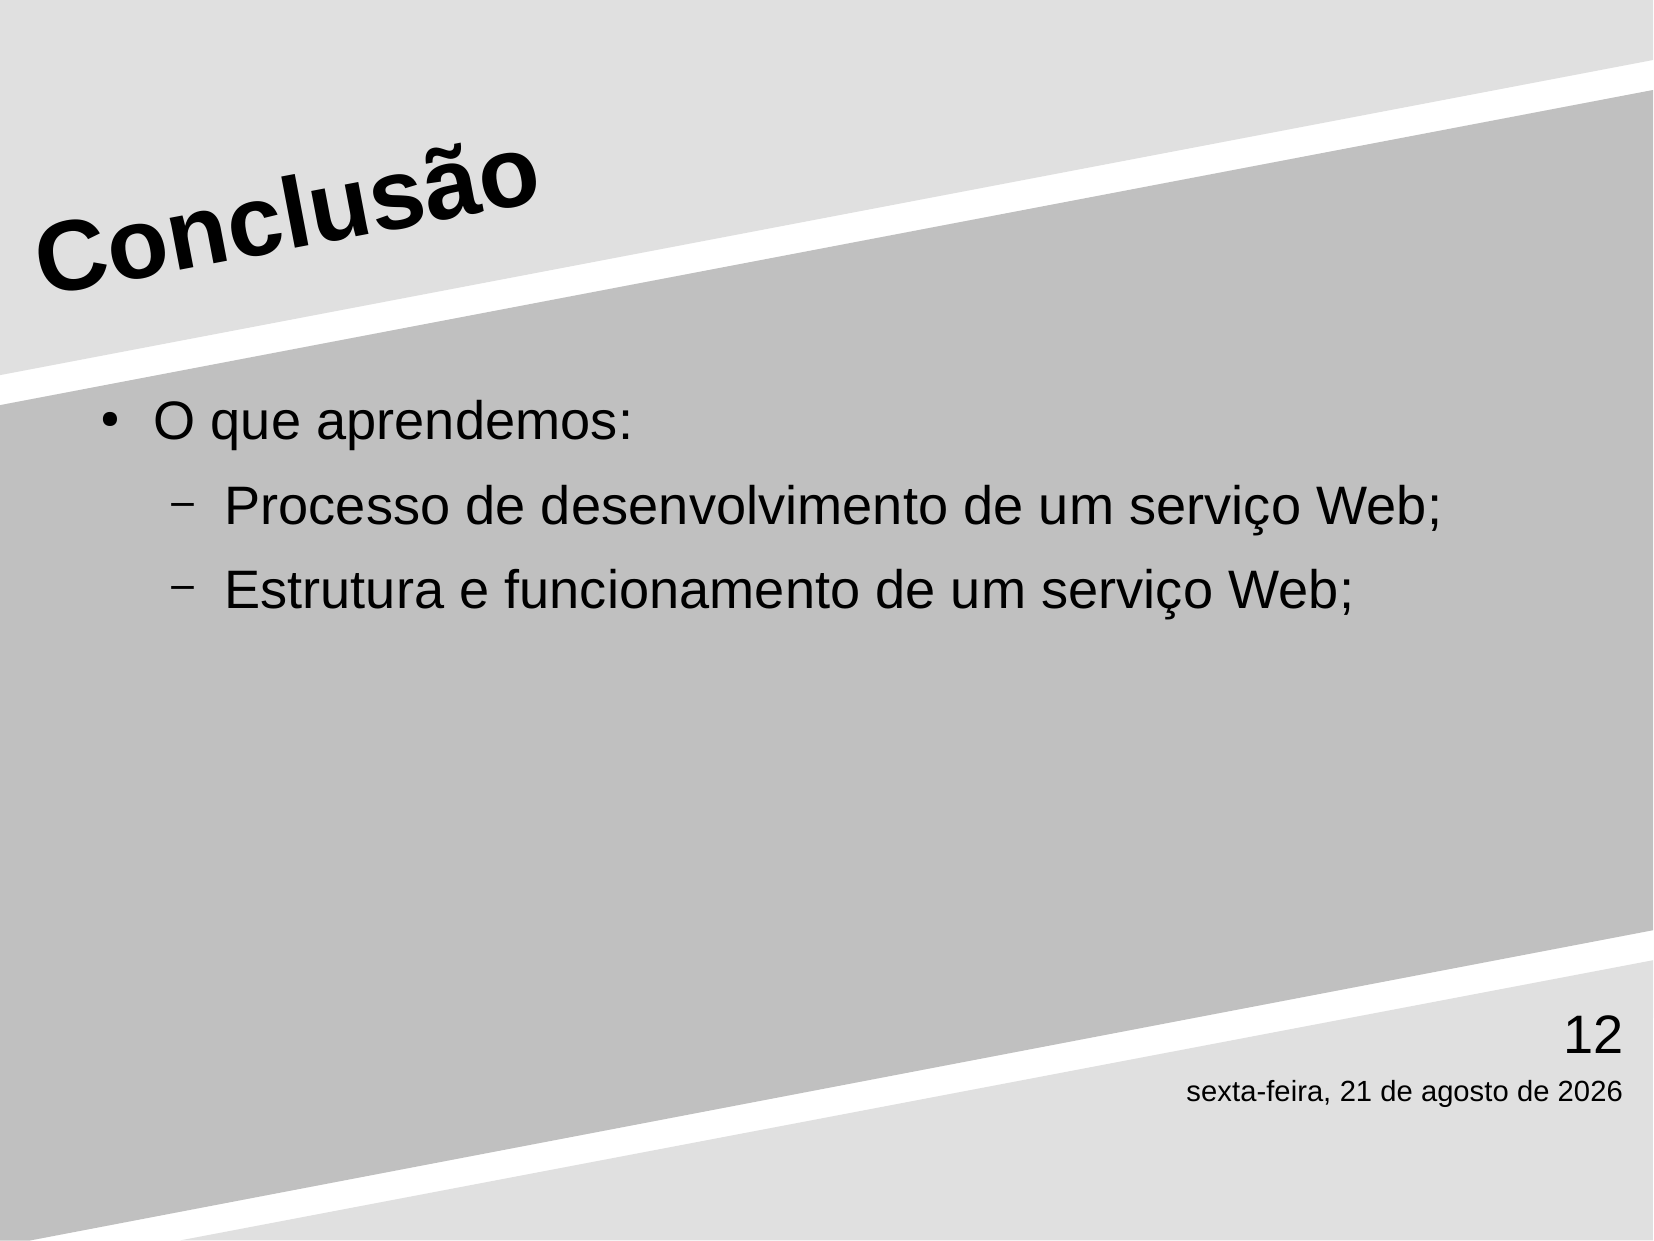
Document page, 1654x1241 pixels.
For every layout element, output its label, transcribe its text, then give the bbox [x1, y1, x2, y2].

title Conclusão [17, 0, 1518, 365]
list O que aprendemos: Processo de desenvolvimento de um serviço Web; Estrutura e funcionamento de um serviço Web; [82, 390, 1538, 1036]
